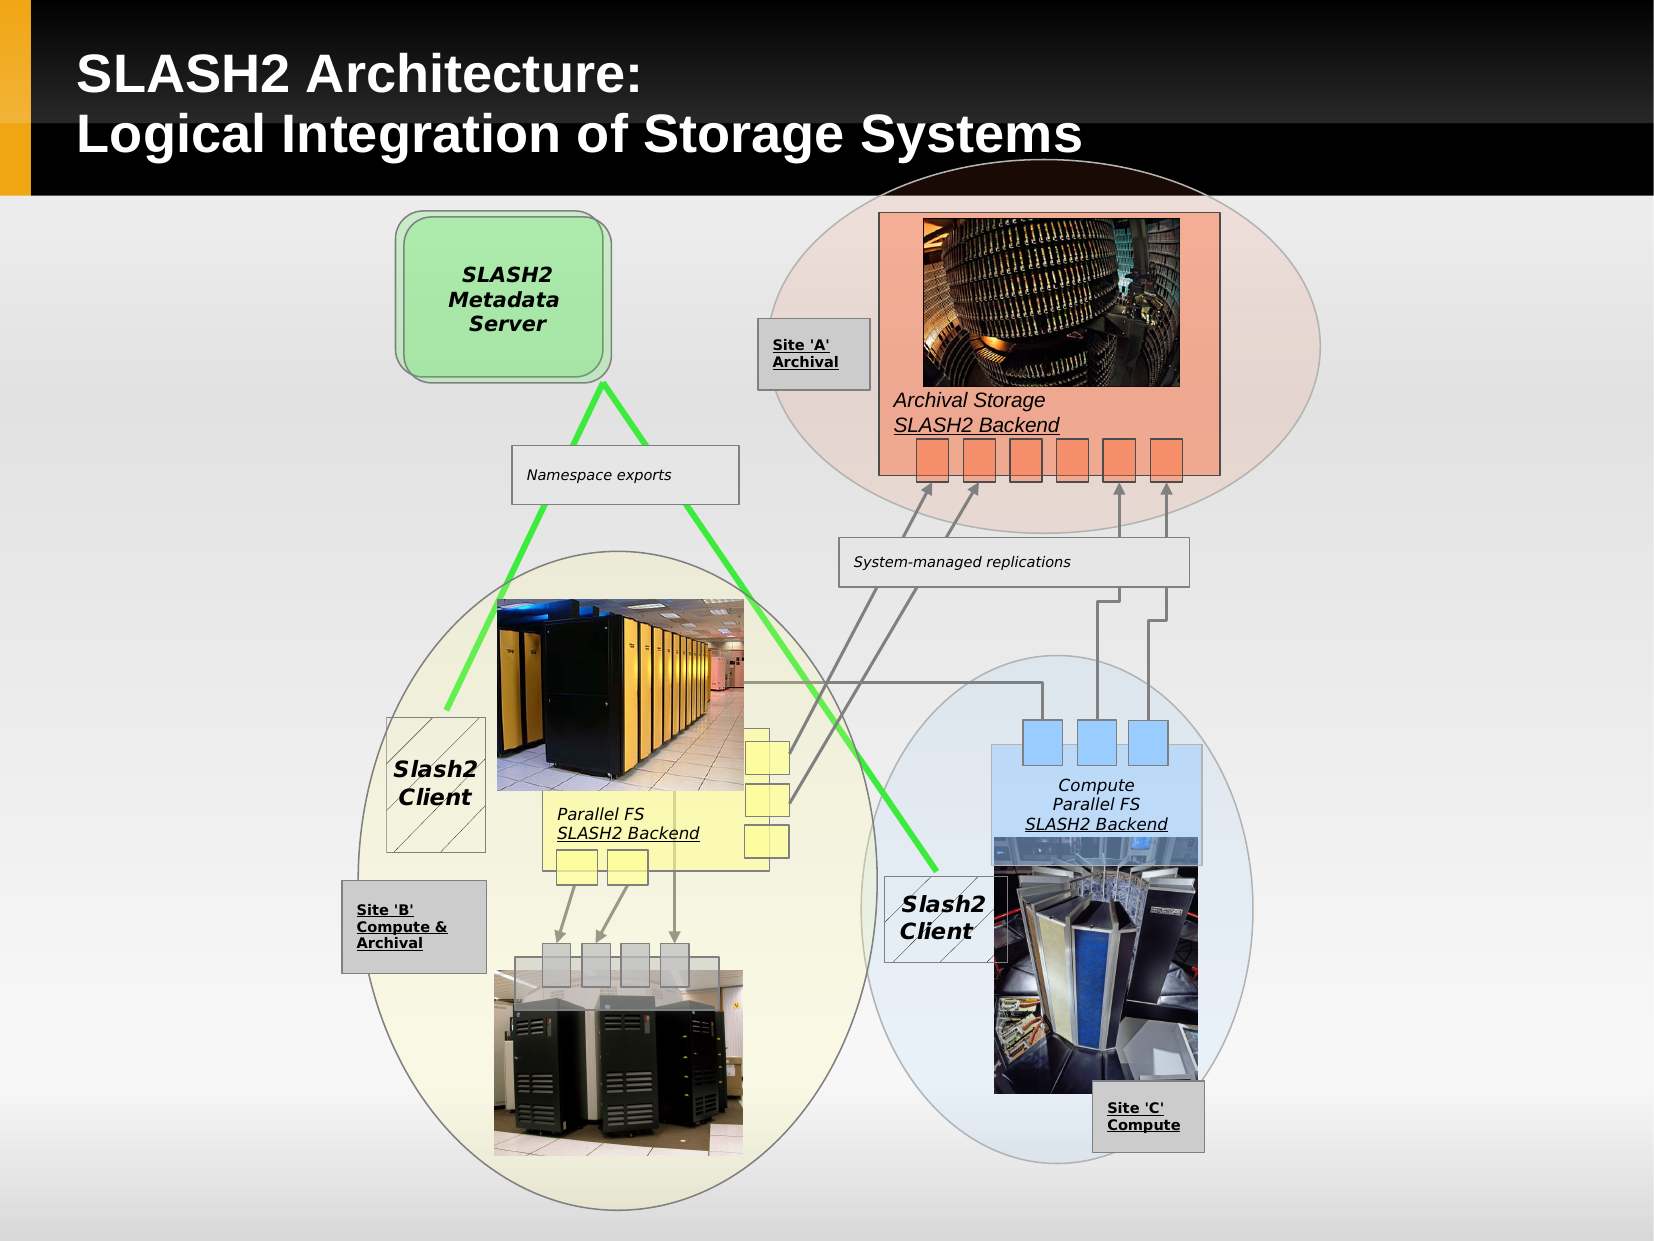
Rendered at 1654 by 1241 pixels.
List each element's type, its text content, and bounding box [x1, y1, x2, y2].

picture [0, 0, 1654, 1241]
text_box Namespace exports [512, 445, 739, 505]
text_box Parallel FS SLASH2 Backend [542, 728, 770, 872]
text_box [395, 210, 594, 375]
text_box Compute Parallel FS SLASH2 Backend [991, 744, 1203, 866]
text_box Archival Storage SLASH2 Backend [879, 212, 1220, 476]
text_box SLASH2 Metadata Server [403, 216, 612, 383]
text_box Site 'C' Compute [1092, 1081, 1205, 1153]
text_box Site 'A' Archival [757, 318, 870, 390]
text_box [770, 159, 1321, 534]
text_box Site 'B' Compute & Archival [341, 880, 487, 974]
title SLASH2 Architecture: Logical Integration of Storage Systems [76, 6, 1565, 201]
text_box [358, 551, 1253, 1211]
text_box System-managed replications [839, 537, 1190, 587]
